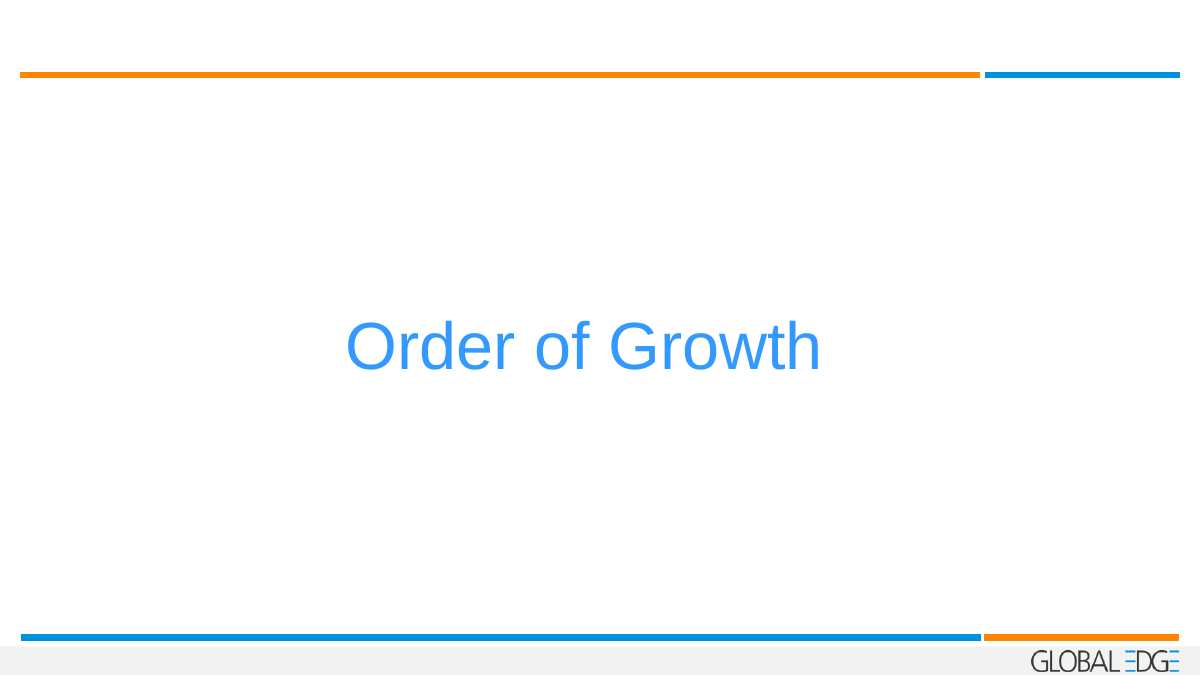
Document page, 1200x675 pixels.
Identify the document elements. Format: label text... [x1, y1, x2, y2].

subtitle Order of Growth [47, 224, 1123, 468]
picture [1031, 650, 1179, 672]
